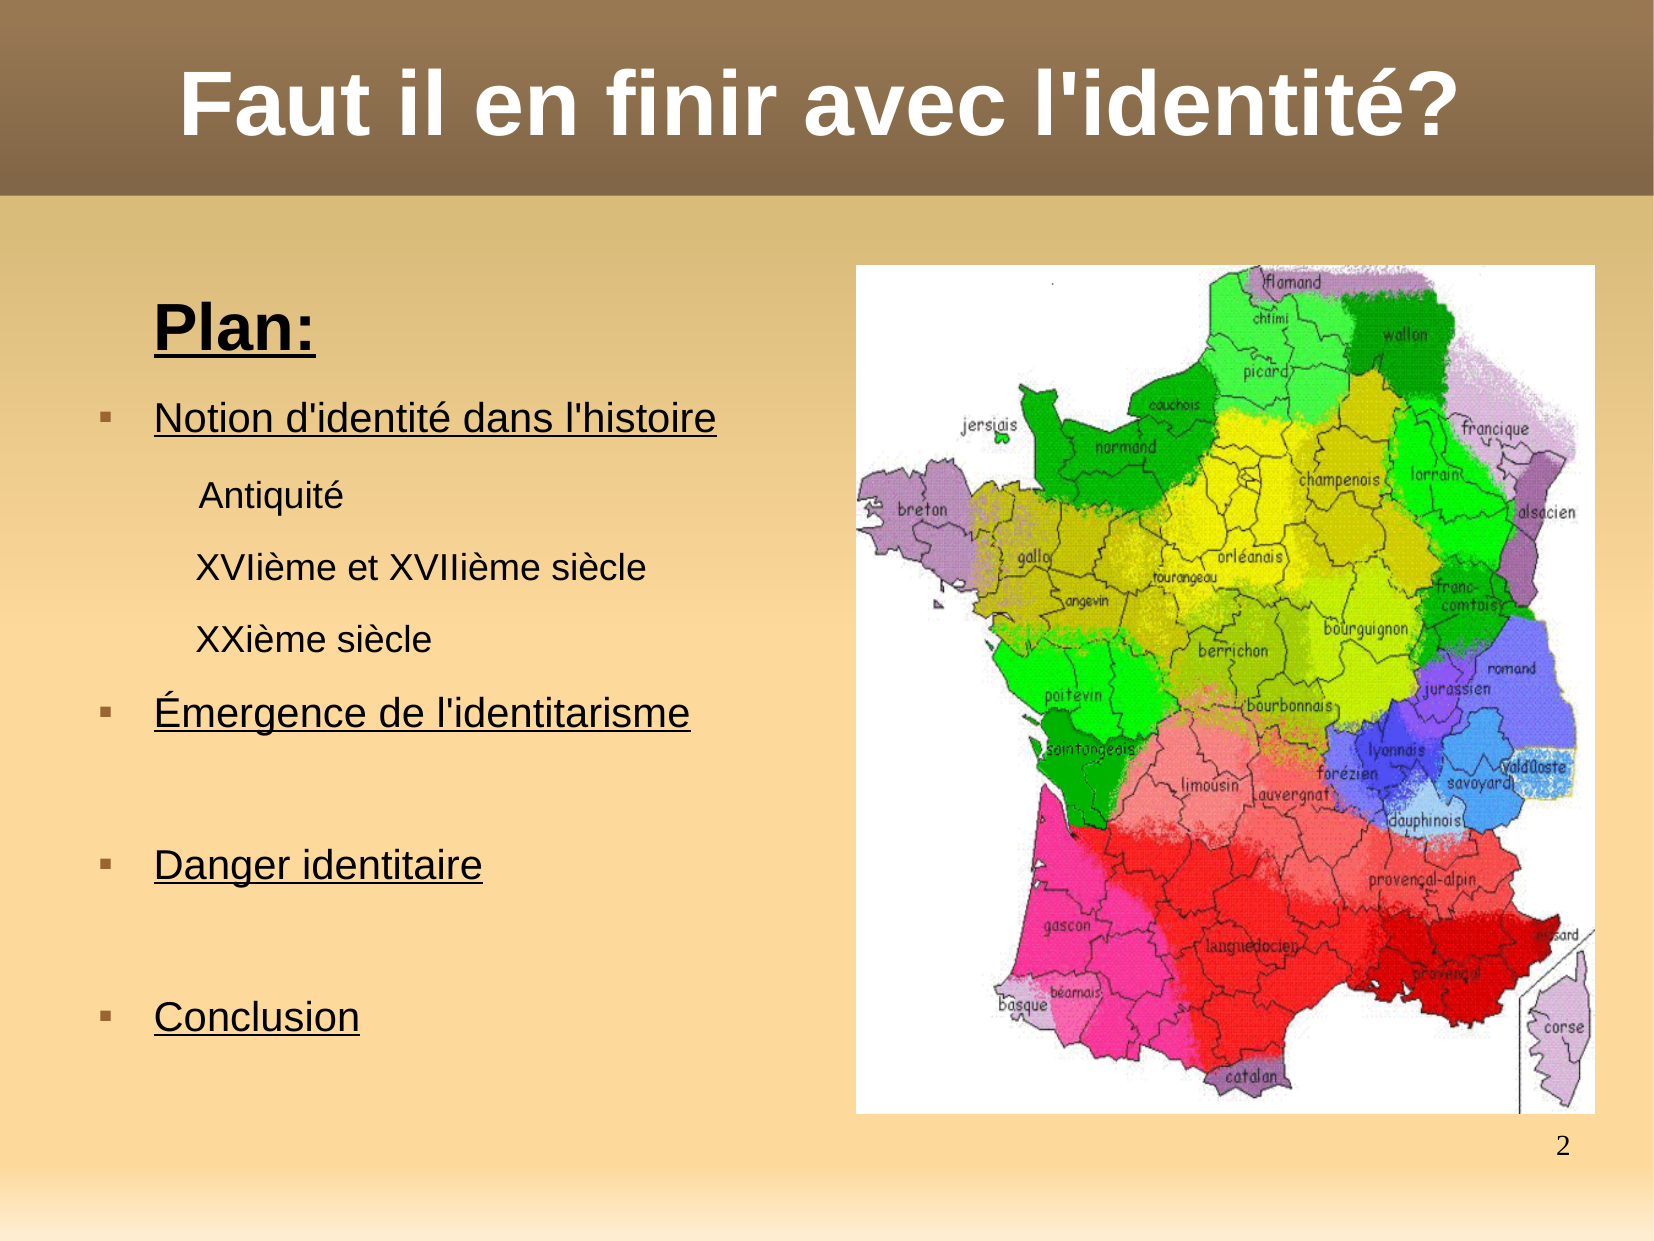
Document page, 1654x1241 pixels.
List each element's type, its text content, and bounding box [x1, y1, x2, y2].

list Plan: Notion d'identité dans l'histoire ­ Antiquité ­ XVIième et XVIIième siècle ­ XXième siècle Émergence de l'identitarisme Danger identitaire Conclusion [82, 290, 1571, 1117]
title Faut il en finir avec l'identité? [76, 0, 1565, 208]
picture [0, 0, 1654, 1241]
